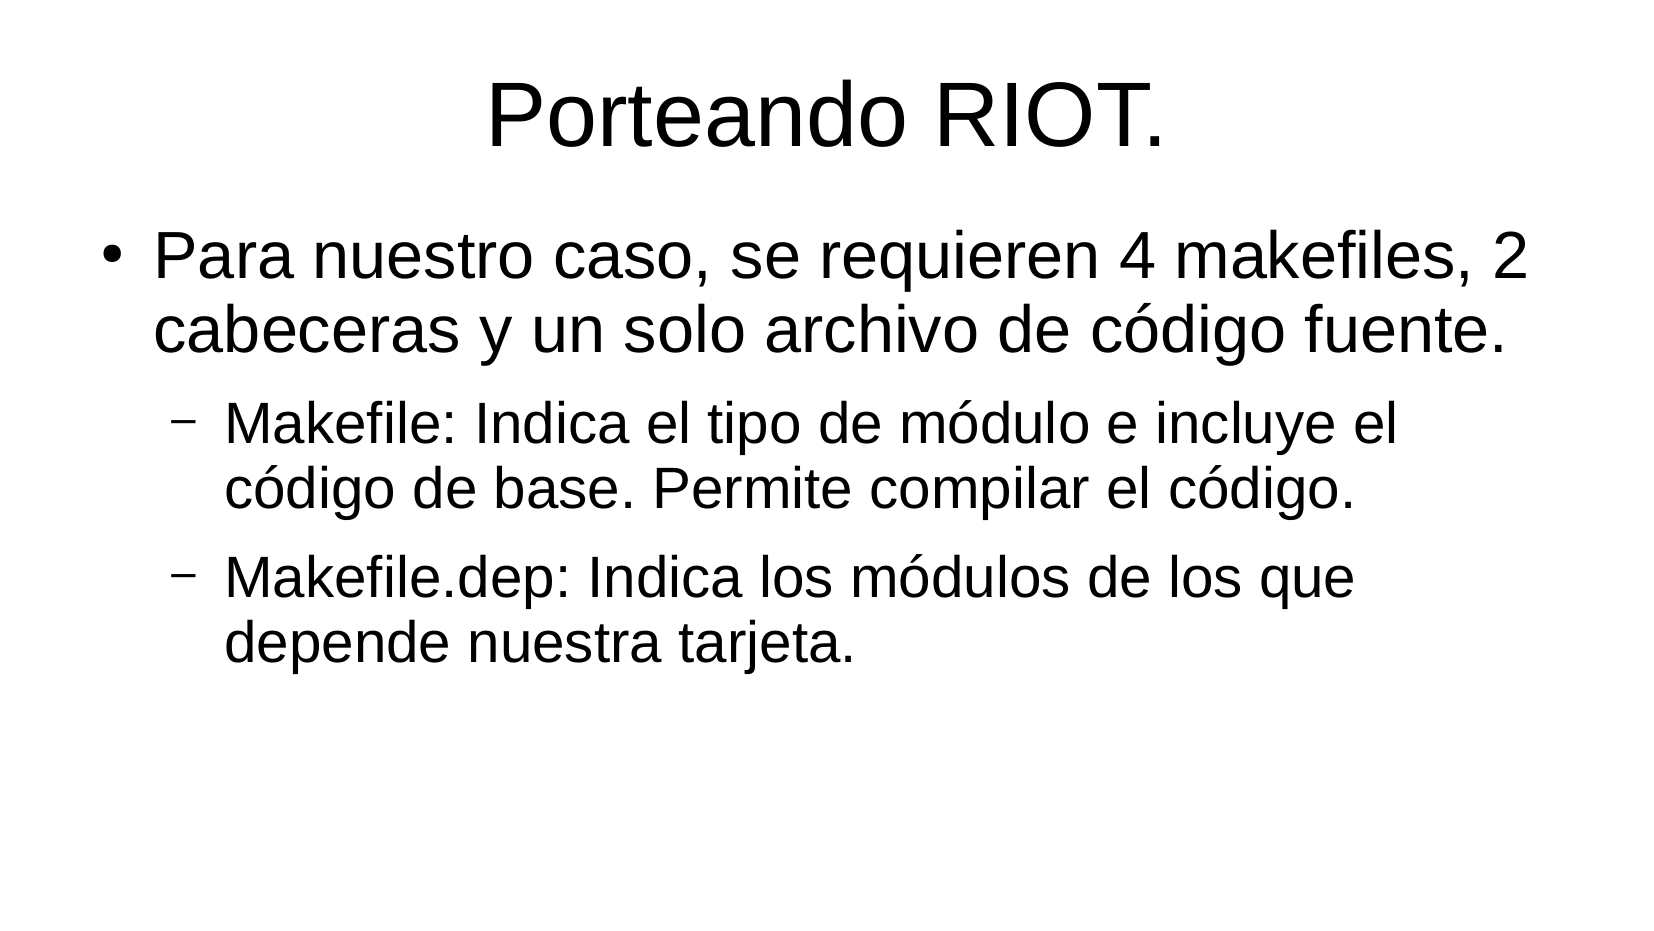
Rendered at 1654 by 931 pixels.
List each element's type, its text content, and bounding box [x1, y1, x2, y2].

title Porteando RIOT. [82, 37, 1571, 193]
list Para nuestro caso, se requieren 4 makefiles, 2 cabeceras y un solo archivo de código fuente. Makefile: Indica el tipo de módulo e incluye el código de base. Permite compilar el código. Makefile.dep: Indica los módulos de los que depende nuestra tarjeta. [82, 217, 1571, 758]
